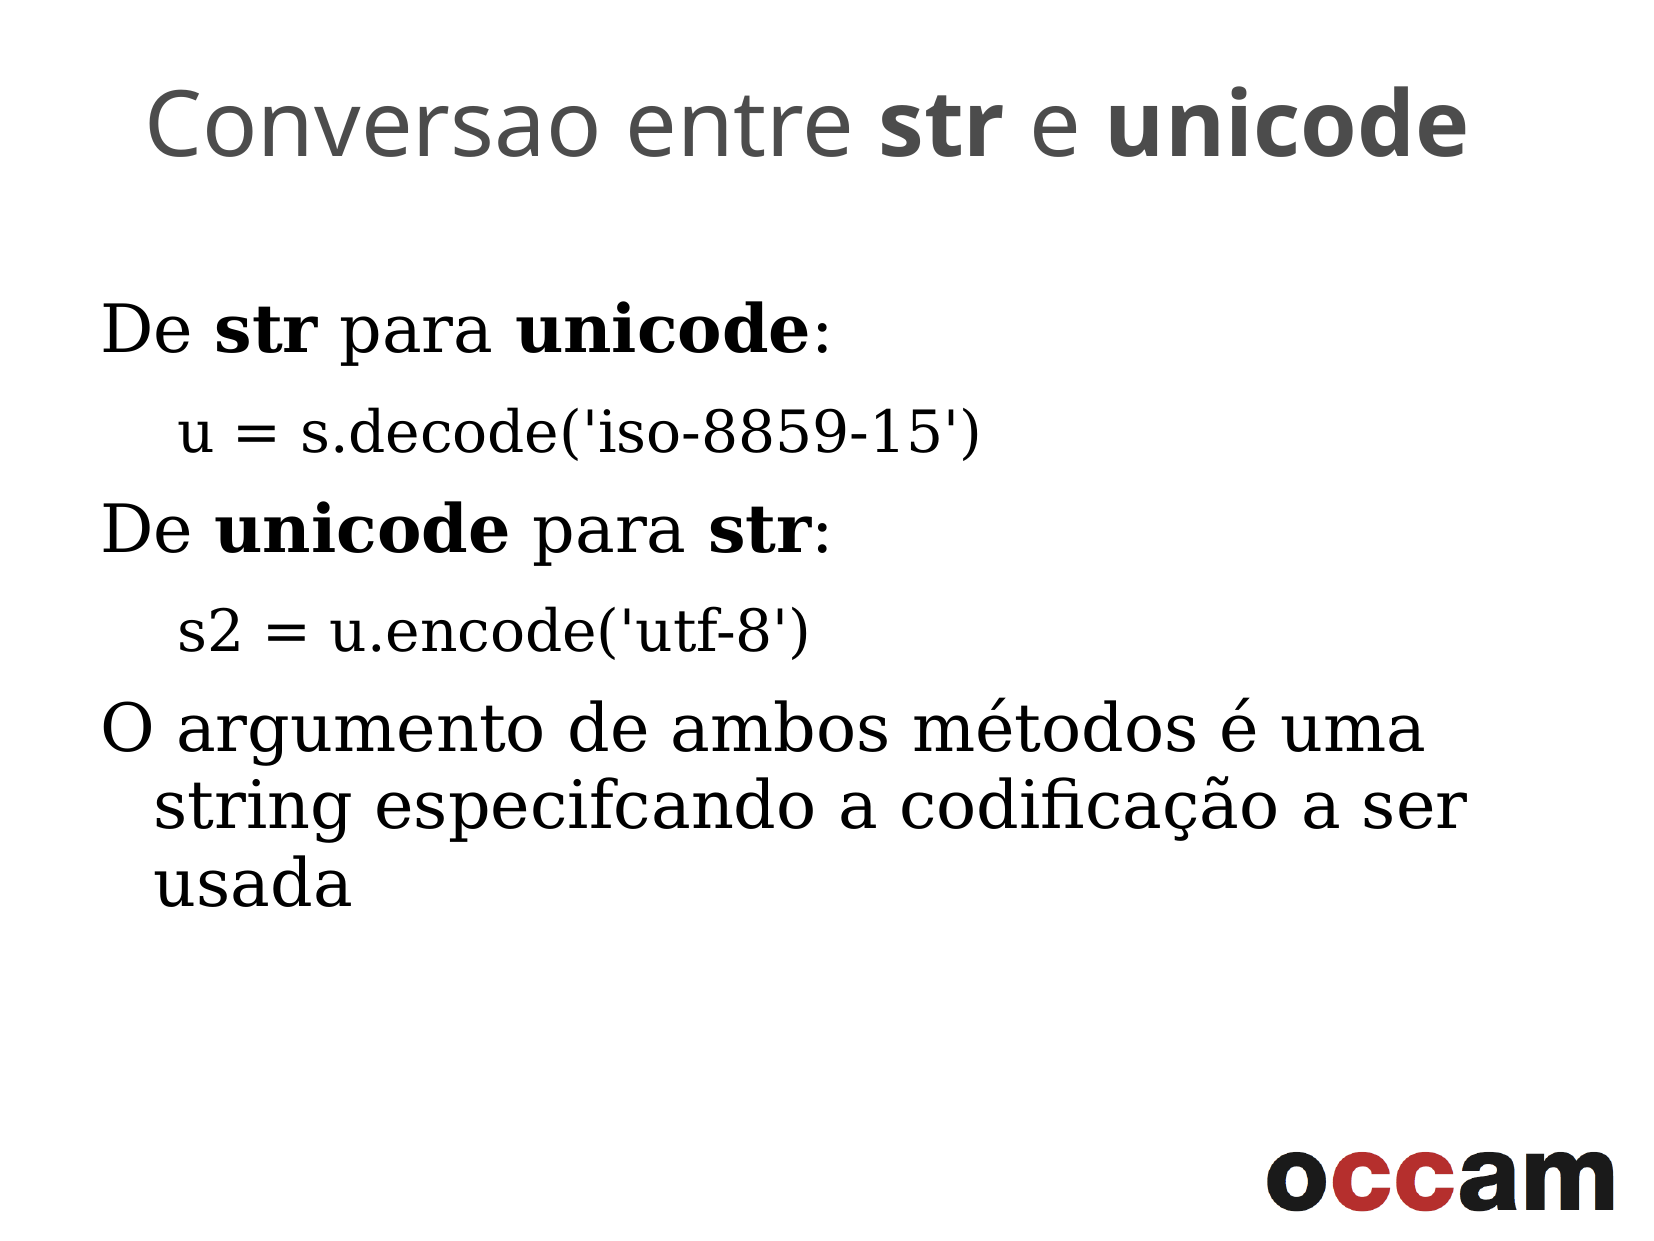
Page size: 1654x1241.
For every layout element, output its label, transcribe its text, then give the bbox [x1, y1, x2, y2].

list De str para unicode: u = s.decode('iso-8859-15') De unicode para str: s2 = u.encode('utf-8') O argumento de ambos métodos é uma string especifcando a codificação a ser usada [86, 225, 1576, 1088]
title Conversao entre str e unicode [75, 14, 1564, 229]
picture [1237, 1122, 1643, 1241]
